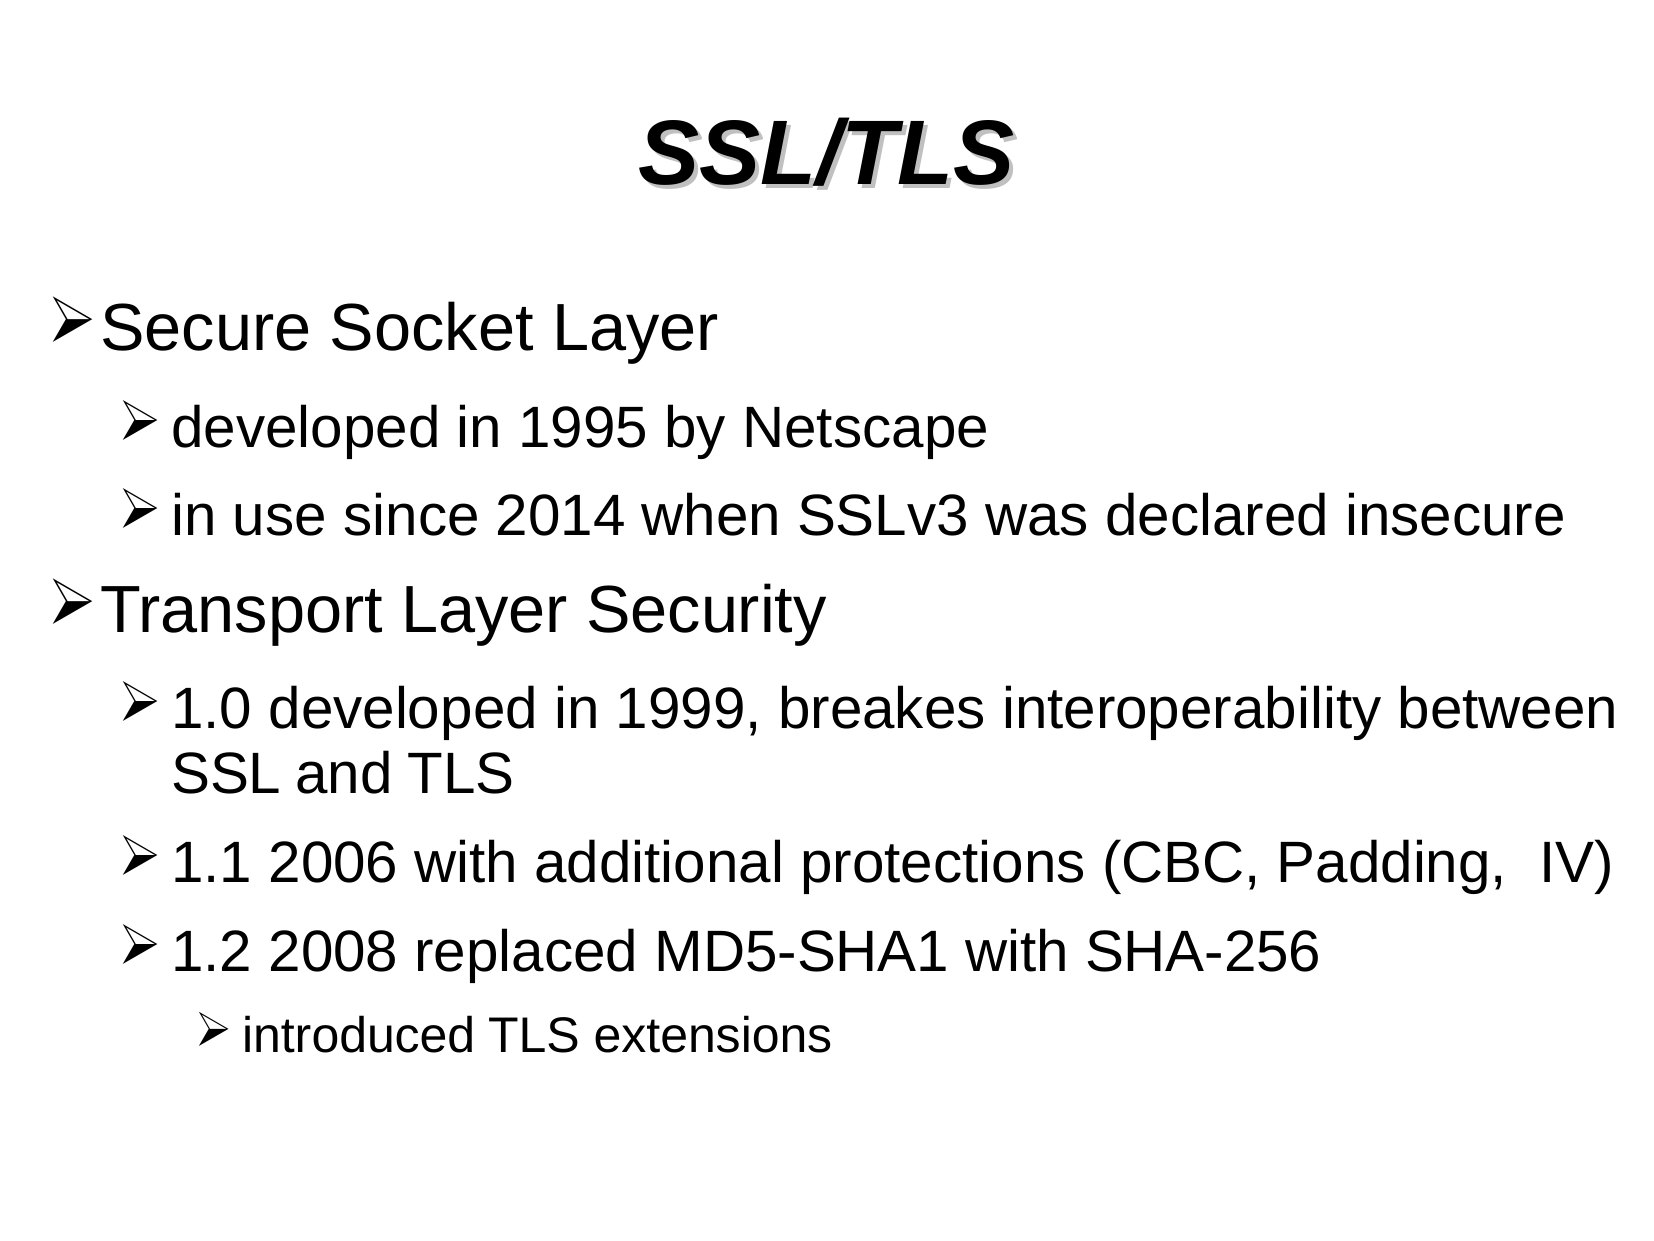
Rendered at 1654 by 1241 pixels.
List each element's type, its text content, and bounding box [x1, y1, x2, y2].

title SSL/TLS [82, 49, 1571, 257]
list Secure Socket Layer developed in 1995 by Netscape in use since 2014 when SSLv3 was declared insecure Transport Layer Security 1.0 developed in 1999, breakes interoperability between SSL and TLS 1.1 2006 with additional protections (CBC, Padding, IV) 1.2 2008 replaced MD5-SHA1 with SHA-256 introduced TLS extensions [29, 290, 1625, 1211]
